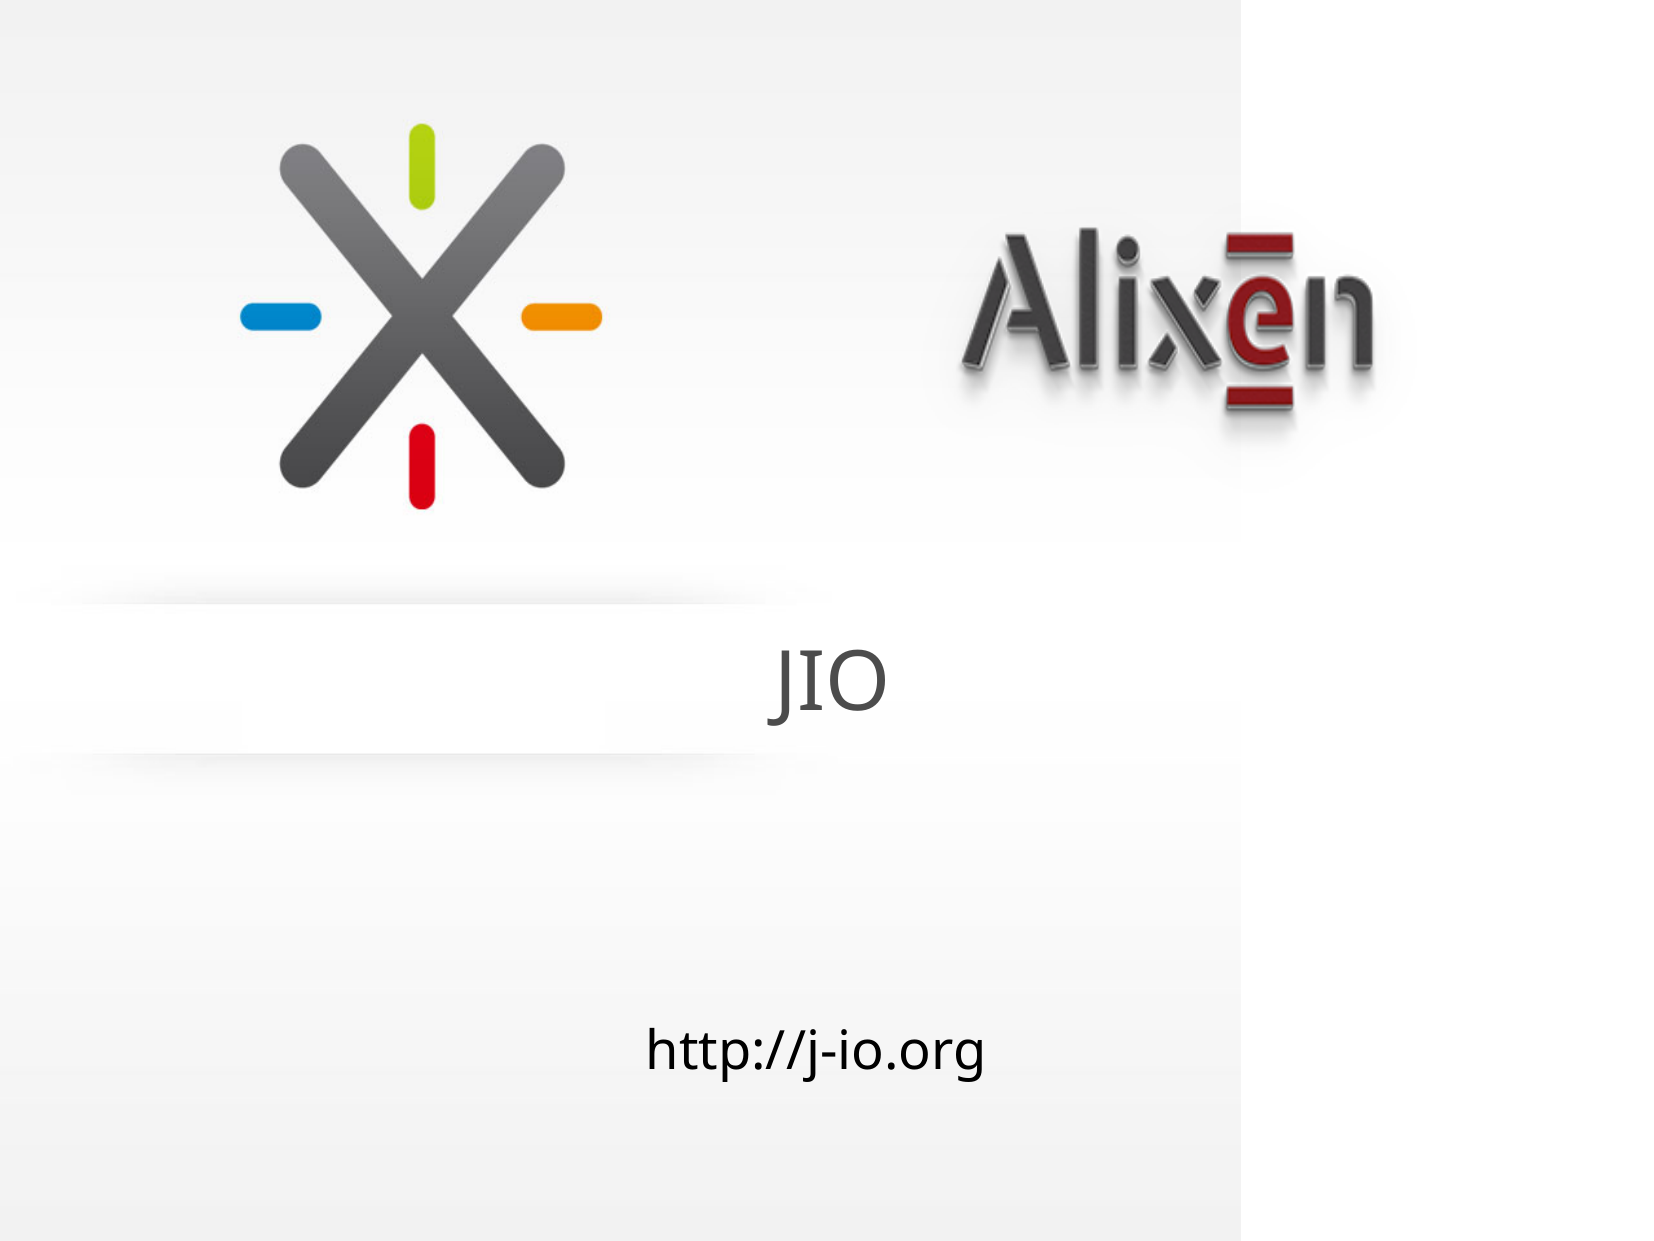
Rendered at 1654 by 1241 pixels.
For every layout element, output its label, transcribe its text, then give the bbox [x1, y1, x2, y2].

title JIO [330, 601, 1335, 754]
picture [0, 0, 1418, 1241]
text_box http://j-io.org [631, 1003, 1022, 1082]
